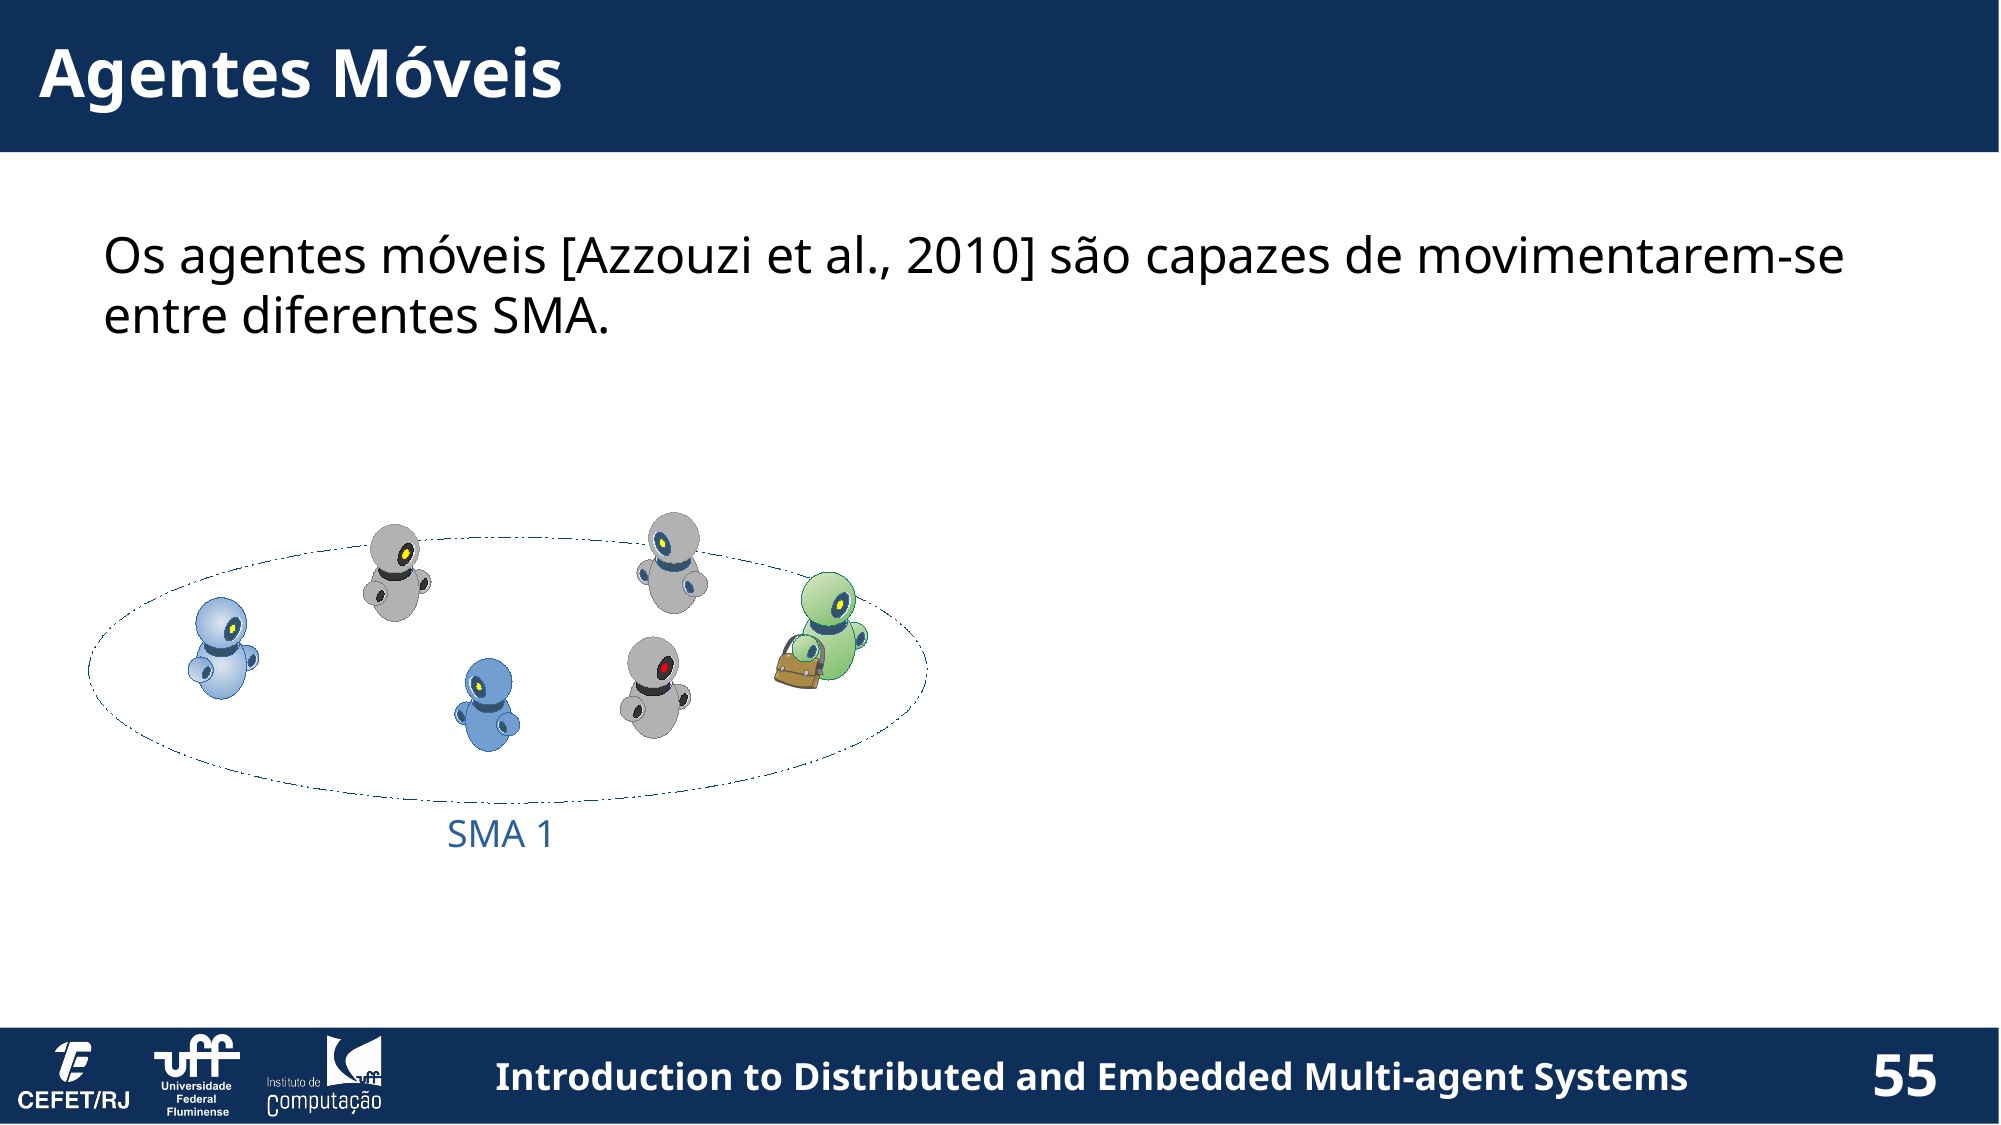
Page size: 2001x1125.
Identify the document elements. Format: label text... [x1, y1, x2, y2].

text_box [636, 512, 708, 614]
picture [265, 1033, 383, 1117]
text_box [363, 524, 432, 622]
text_box [454, 658, 520, 752]
text_box [188, 597, 259, 700]
picture [774, 634, 825, 689]
text_box SMA 1 [324, 803, 680, 863]
picture [153, 1033, 241, 1121]
text_box Agentes Móveis [25, 23, 1999, 119]
picture [18, 1021, 129, 1125]
text_box [792, 572, 868, 681]
text_box Os agentes móveis [Azzouzi et al., 2010] são capazes de movimentarem-se entre diferentes SMA. [88, 216, 1947, 352]
text_box [620, 636, 691, 739]
